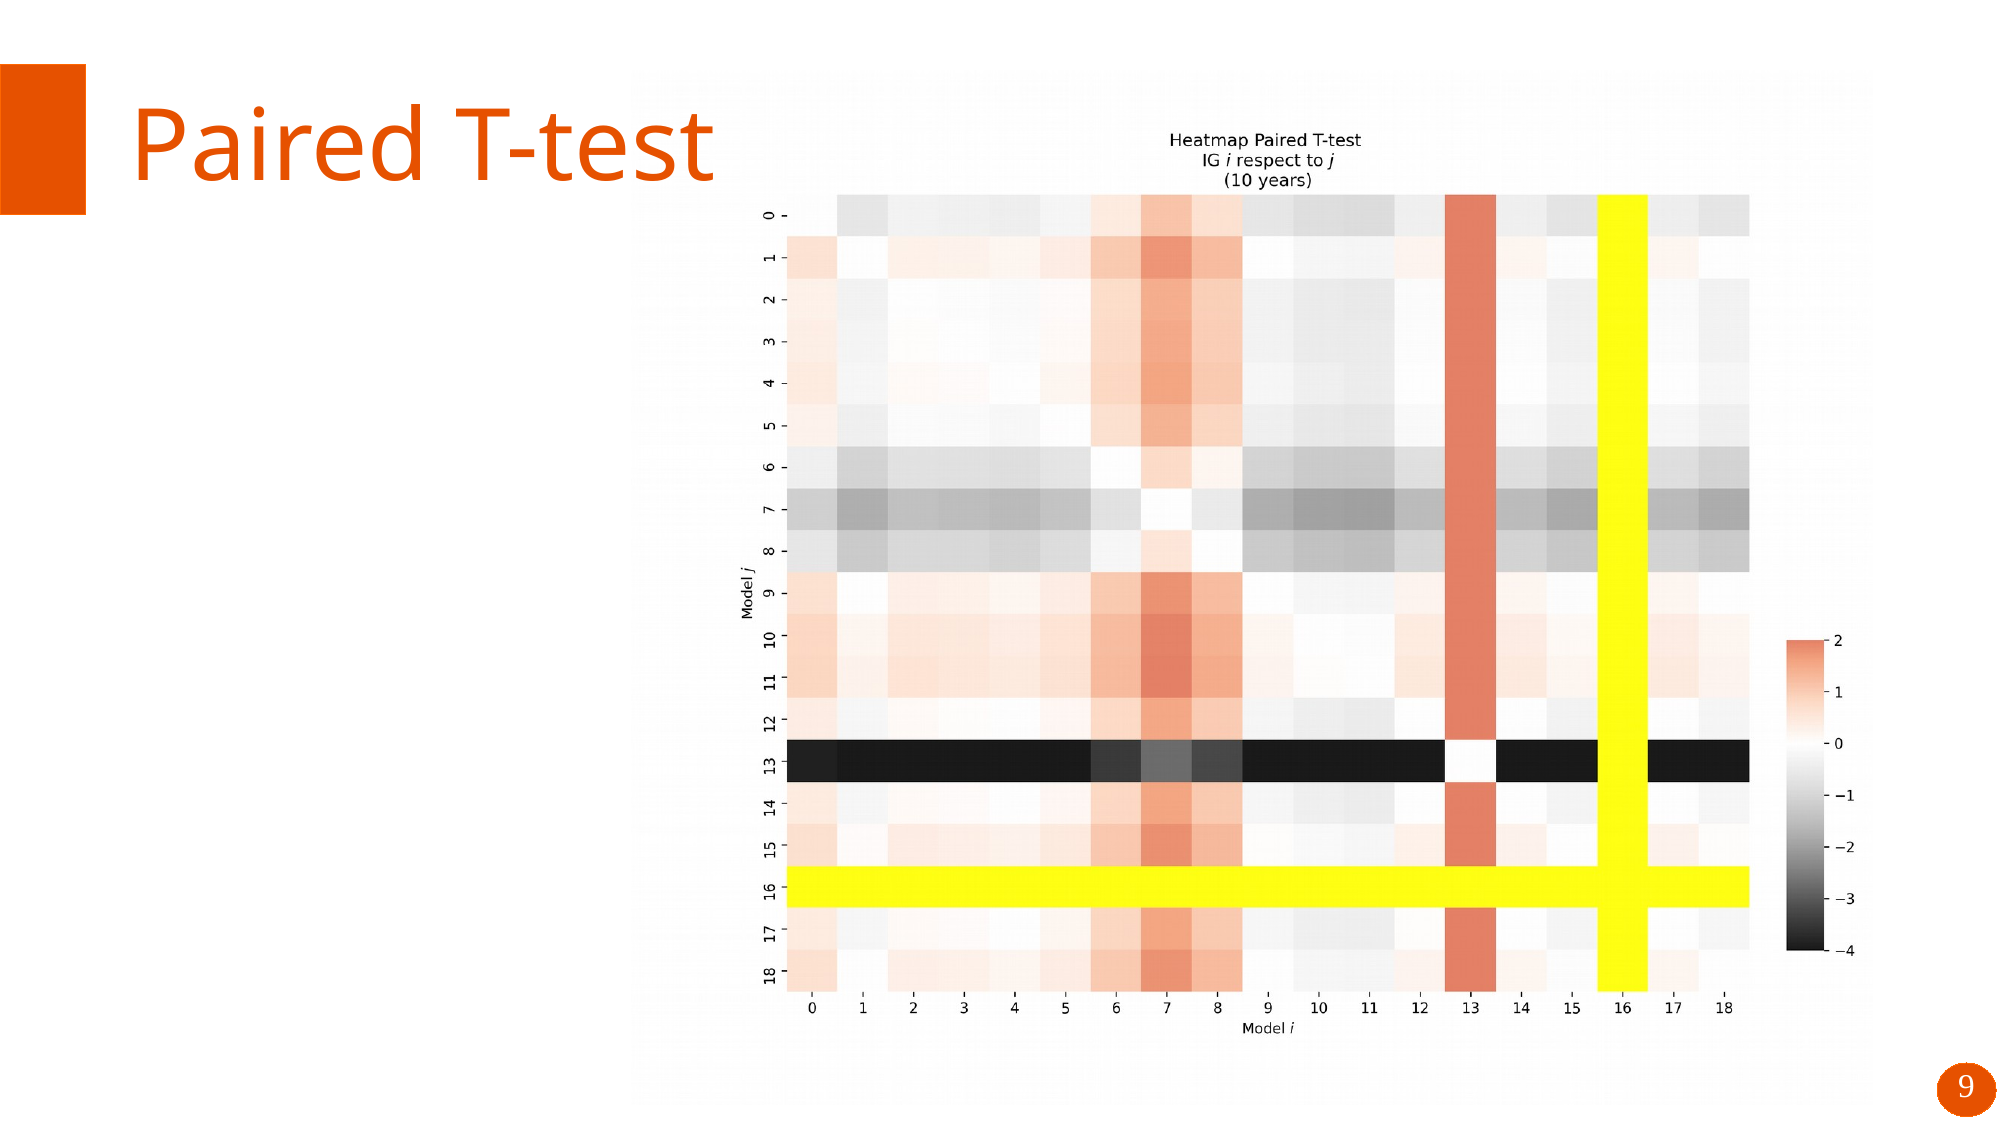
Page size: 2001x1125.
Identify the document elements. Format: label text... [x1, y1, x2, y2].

picture [631, 213, 1873, 1105]
title Paired T-test [129, 70, 1901, 213]
